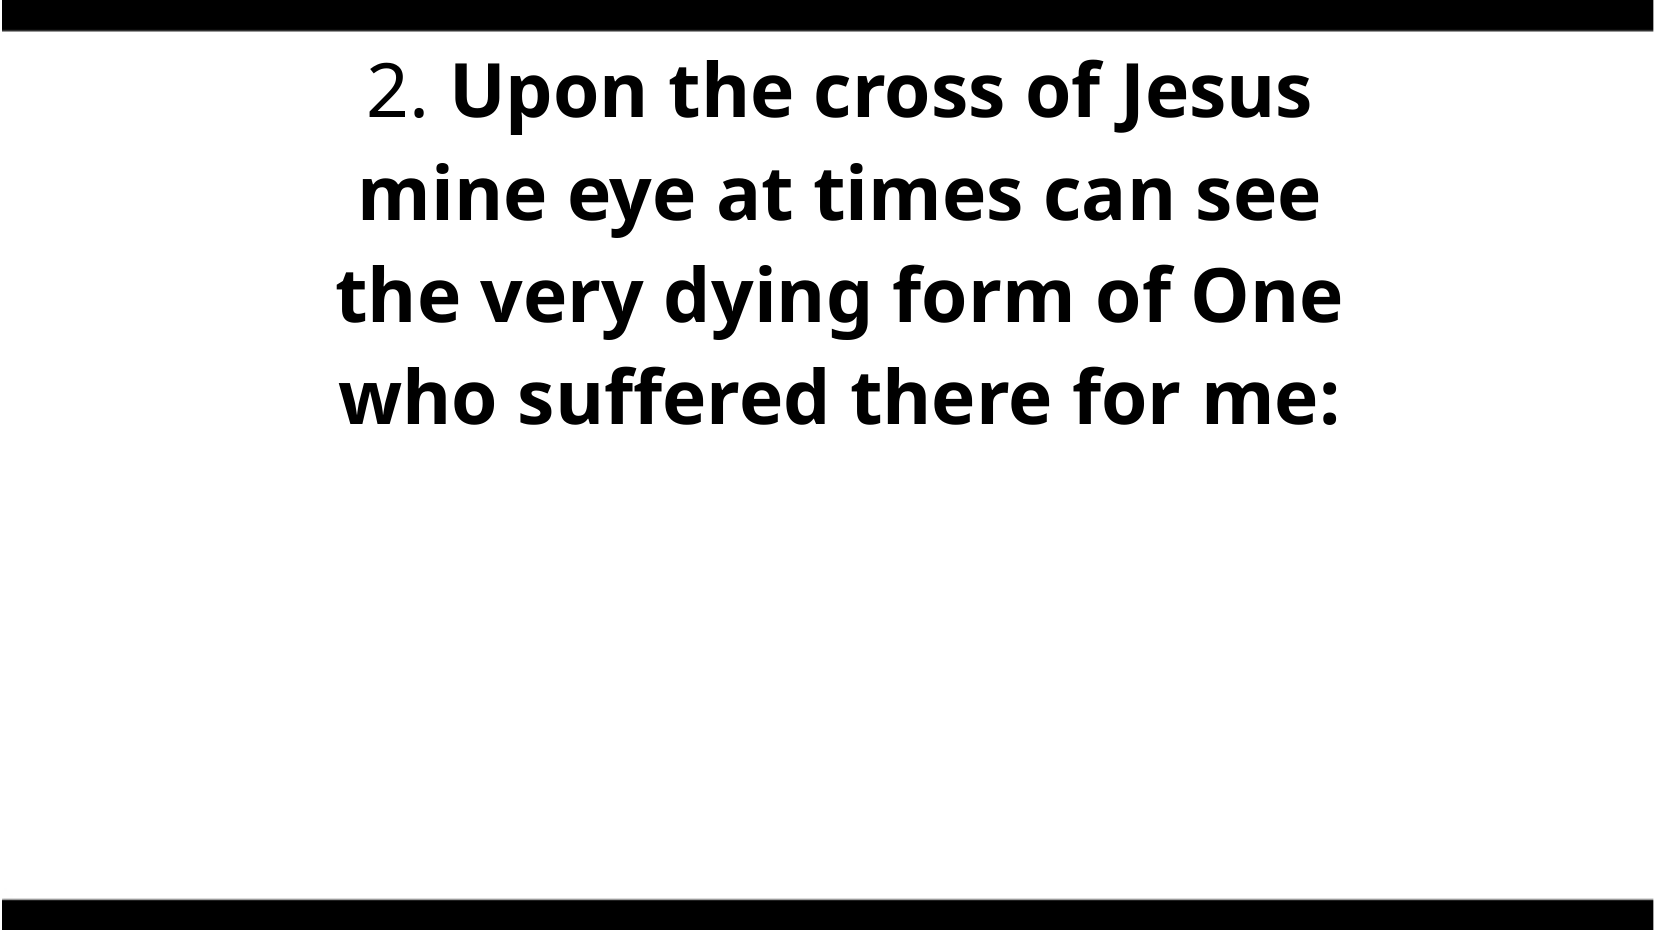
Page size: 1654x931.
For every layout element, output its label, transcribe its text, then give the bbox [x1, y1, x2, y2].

picture [2, 0, 1654, 930]
text_box 2. Upon the cross of Jesus mine eye at times can see the very dying form of One who suffered there for me: [105, 30, 1576, 445]
